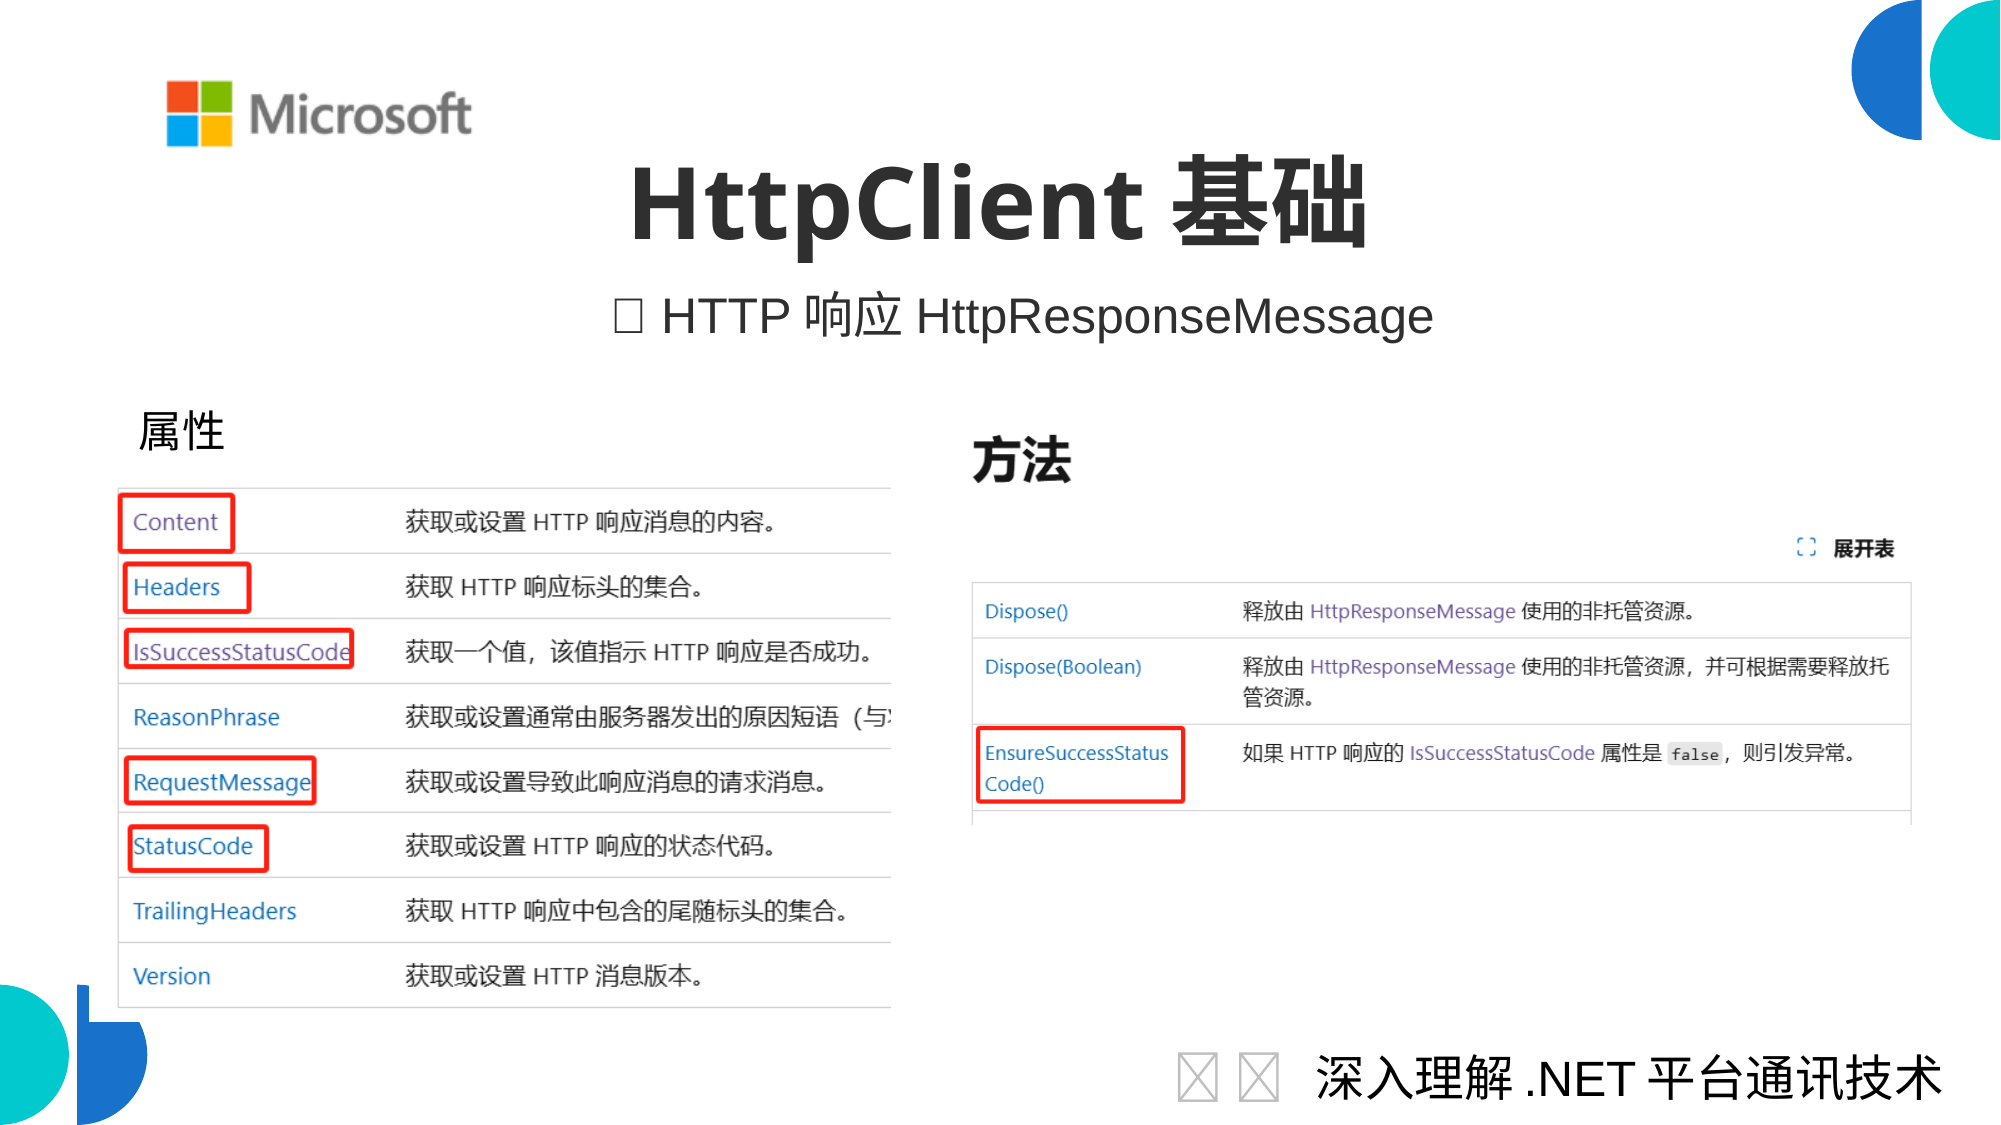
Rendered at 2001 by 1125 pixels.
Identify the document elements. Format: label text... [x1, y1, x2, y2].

picture [941, 419, 1934, 825]
text_box [1641, 4, 1999, 135]
picture [89, 464, 891, 1022]
text_box 属性 [123, 389, 241, 463]
subtitle 🚀 🚀 深入理解.NET平台通讯技术 [1173, 1046, 1952, 1107]
text_box 🚀 HTTP响应HttpResponseMessage [236, 253, 1823, 373]
title HttpClient基础 [137, 106, 1861, 292]
picture [85, 41, 552, 189]
